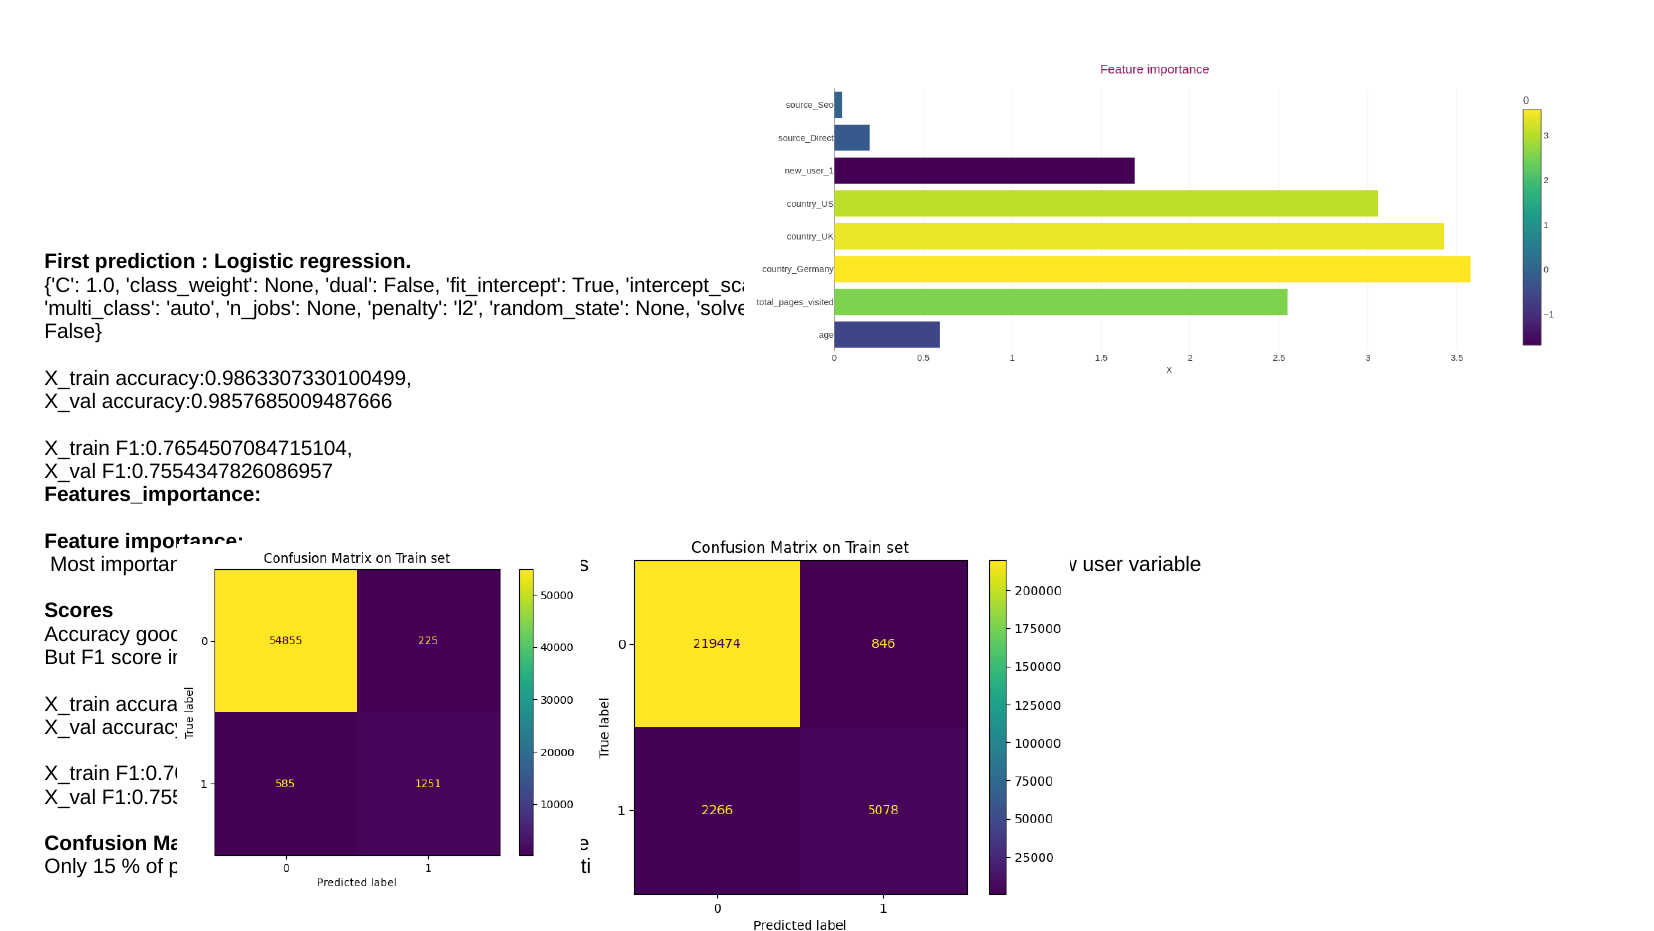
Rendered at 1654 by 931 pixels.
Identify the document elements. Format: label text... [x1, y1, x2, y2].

picture [590, 531, 1070, 931]
text_box First prediction : Logistic regression. {'C': 1.0, 'class_weight': None, 'dual': False, 'fit_intercept': True, 'intercept_scaling': 1, 'l1_ratio': None, 'max_iter': 100, 'multi_class': 'auto', 'n_jobs': None, 'penalty': 'l2', 'random_state': None, 'solver': 'lbfgs', 'tol': 0.0001, 'verbose': 0, 'warm_start': False} X_train accuracy:0.9863307330100499, X_val accuracy:0.9857685009487666 X_train F1:0.7654507084715104, X_val F1:0.7554347826086957 Features_importance: Feature importance: Most important features seems to be The number of pages visited (positive correlation) and the country, the new user variable Scores Accuracy good for both. No overfitting. But F1 score in similar for both, but it is 0.75. X_train accuracy:0.9863307330100499, X_val accuracy:0.9857685009487666 X_train F1:0.7654507084715104, X_val F1:0.7554347826086957 Confusion Matrix shows : problems with the positives labels : 30 % have been predicted as negative. Only 15 % of prdicted negatives should be actually be positives. [29, 242, 1217, 886]
picture [744, 58, 1565, 375]
picture [177, 544, 581, 896]
